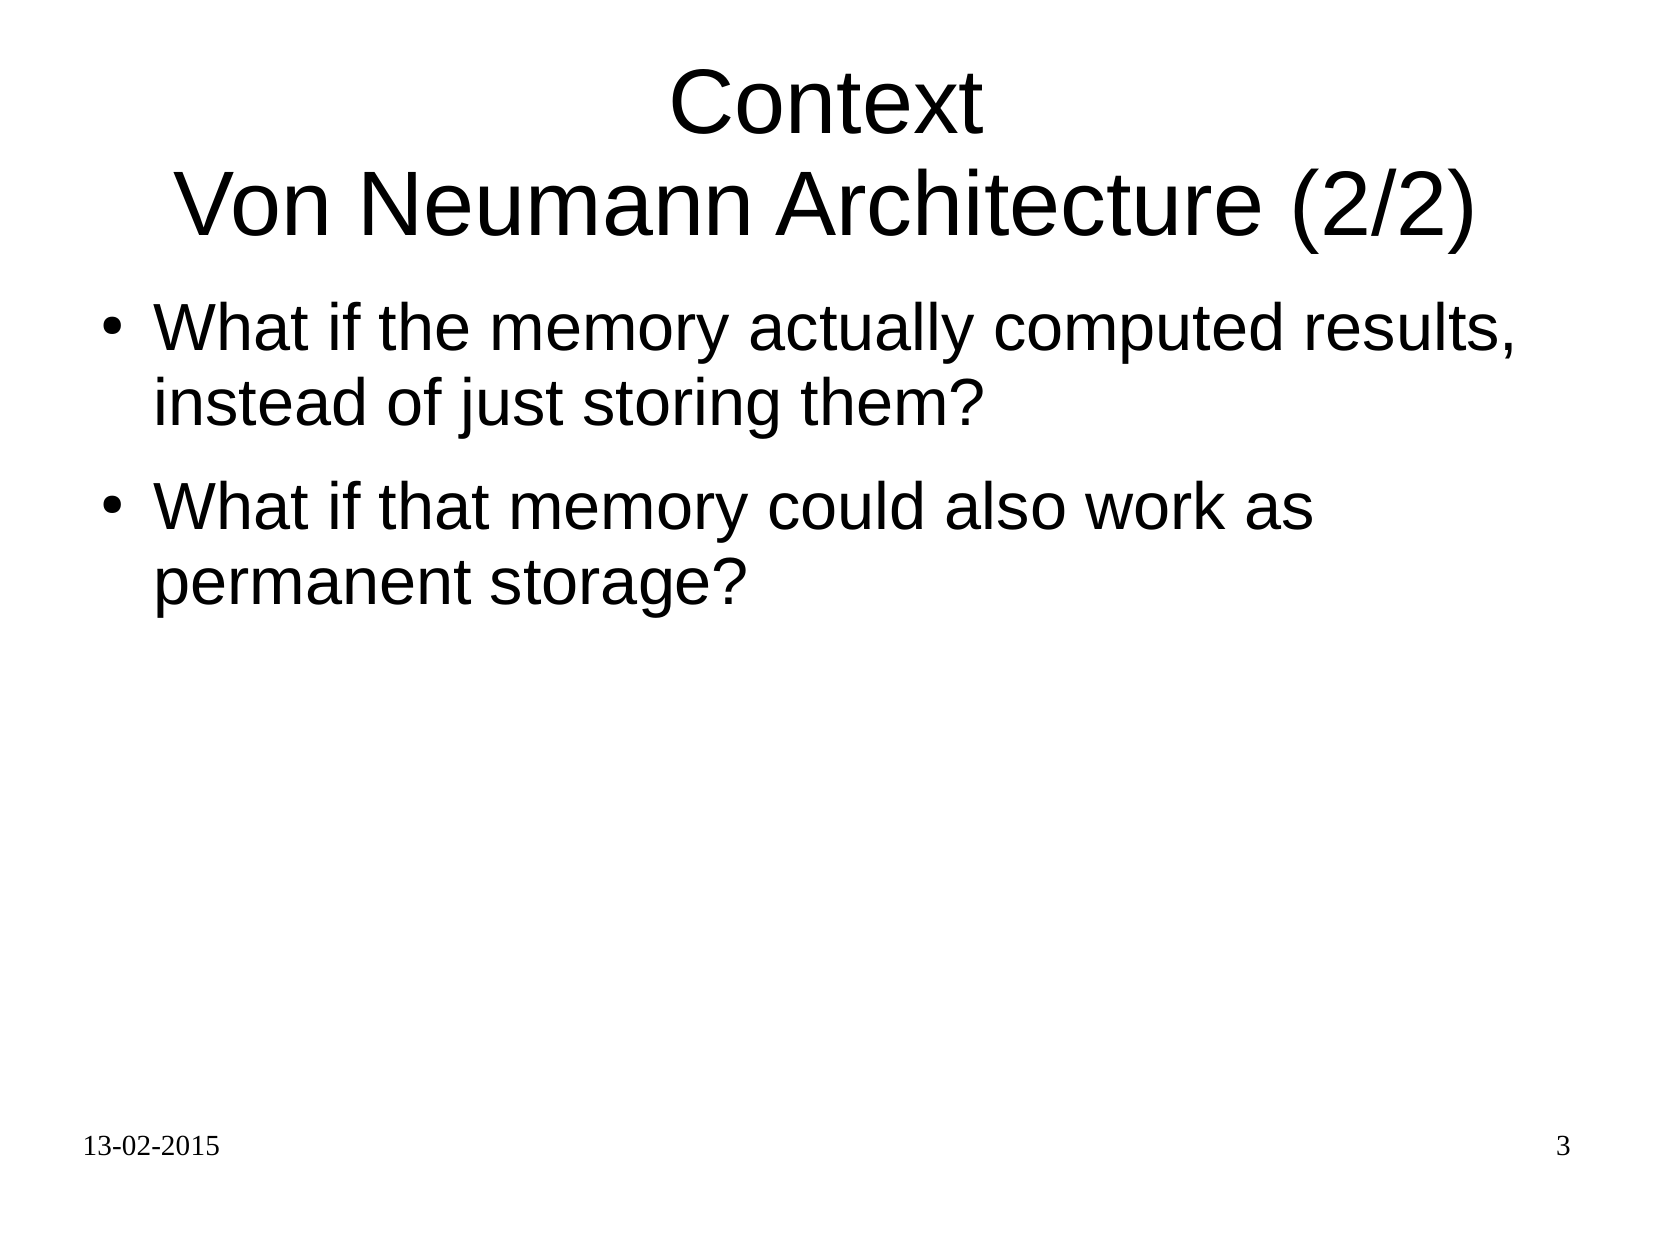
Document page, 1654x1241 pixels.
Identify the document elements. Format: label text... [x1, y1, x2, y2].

title Context Von Neumann Architecture (2/2) [82, 49, 1571, 257]
list What if the memory actually computed results, instead of just storing them? What if that memory could also work as permanent storage? [82, 290, 1571, 1010]
